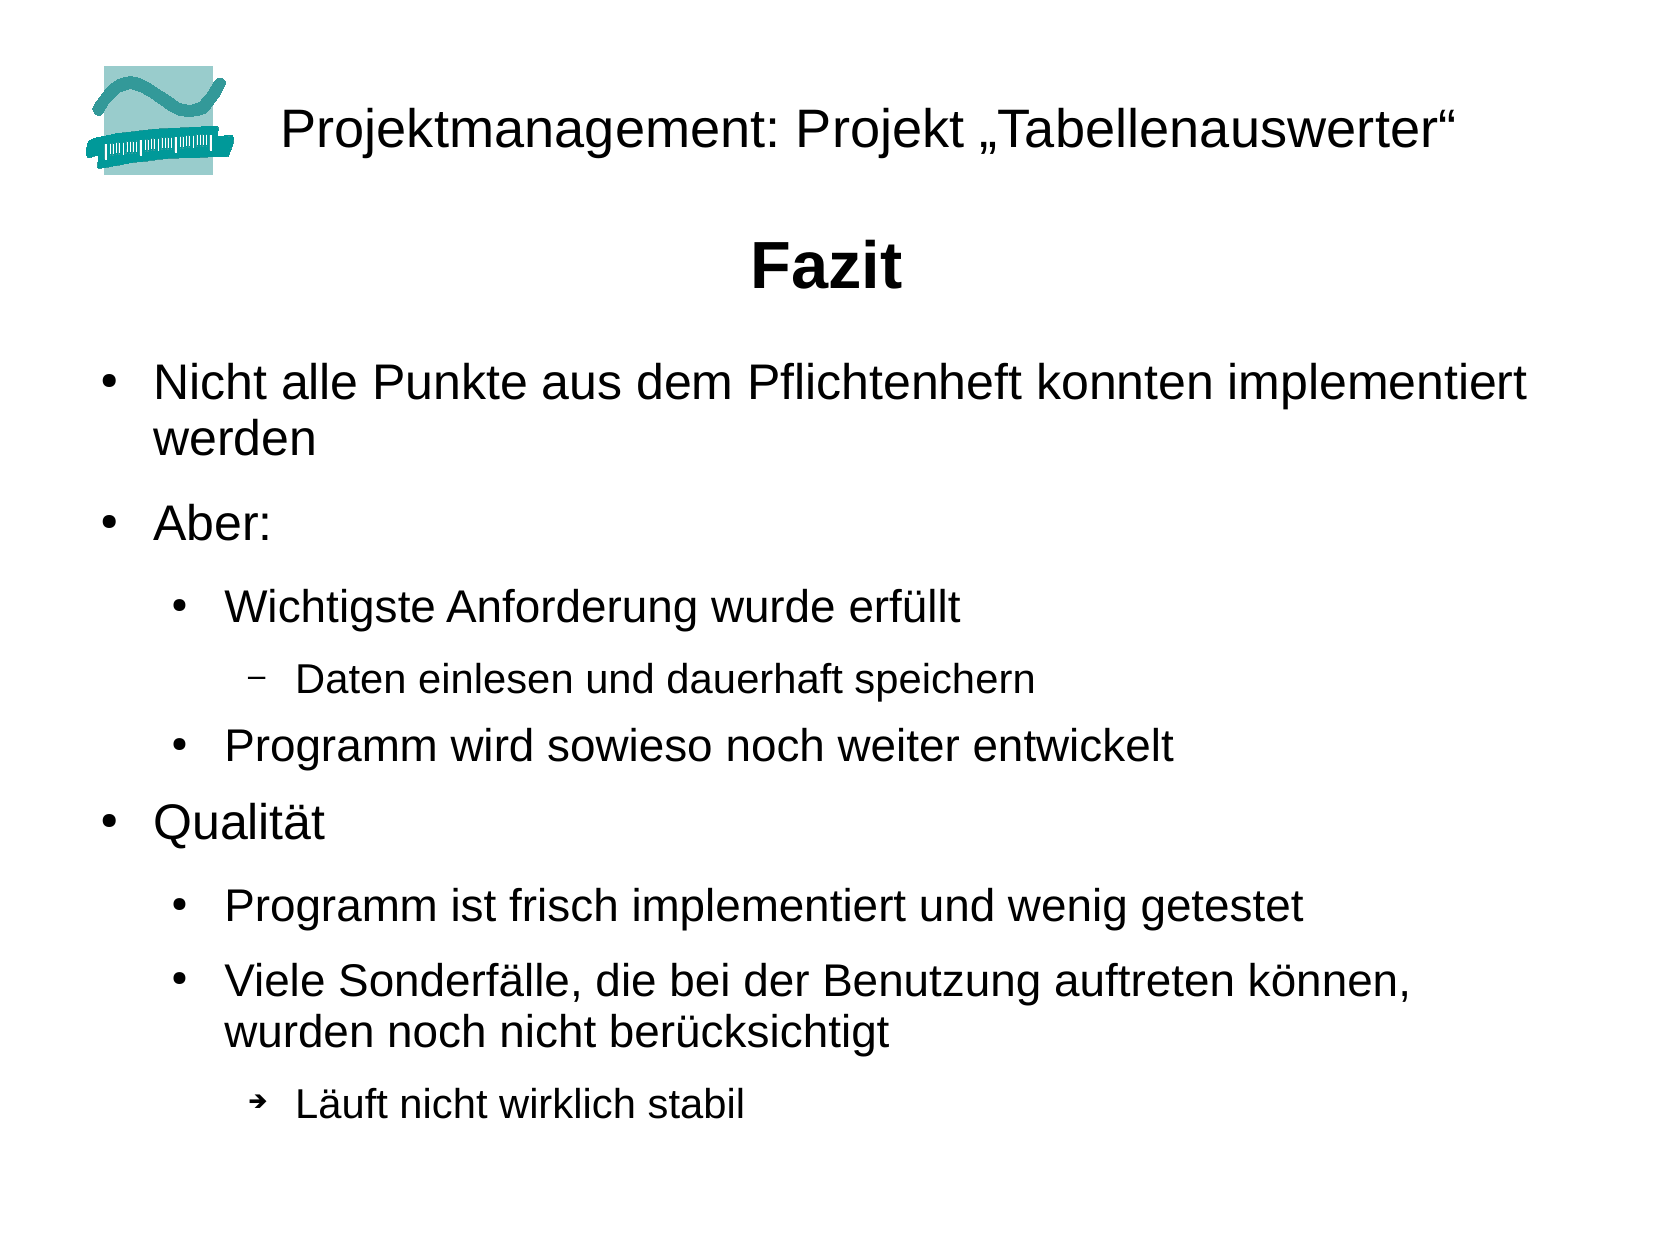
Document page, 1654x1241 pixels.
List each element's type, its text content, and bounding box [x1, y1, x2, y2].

title Fazit [88, 206, 1565, 325]
list Nicht alle Punkte aus dem Pflichtenheft konnten implementiert werden Aber: Wichtigste Anforderung wurde erfüllt Daten einlesen und dauerhaft speichern Programm wird sowieso noch weiter entwickelt Qualität Programm ist frisch implementiert und wenig getestet Viele Sonderfälle, die bei der Benutzung auftreten können, wurden noch nicht berücksichtigt Läuft nicht wirklich stabil [82, 354, 1571, 1127]
picture [84, 58, 237, 179]
